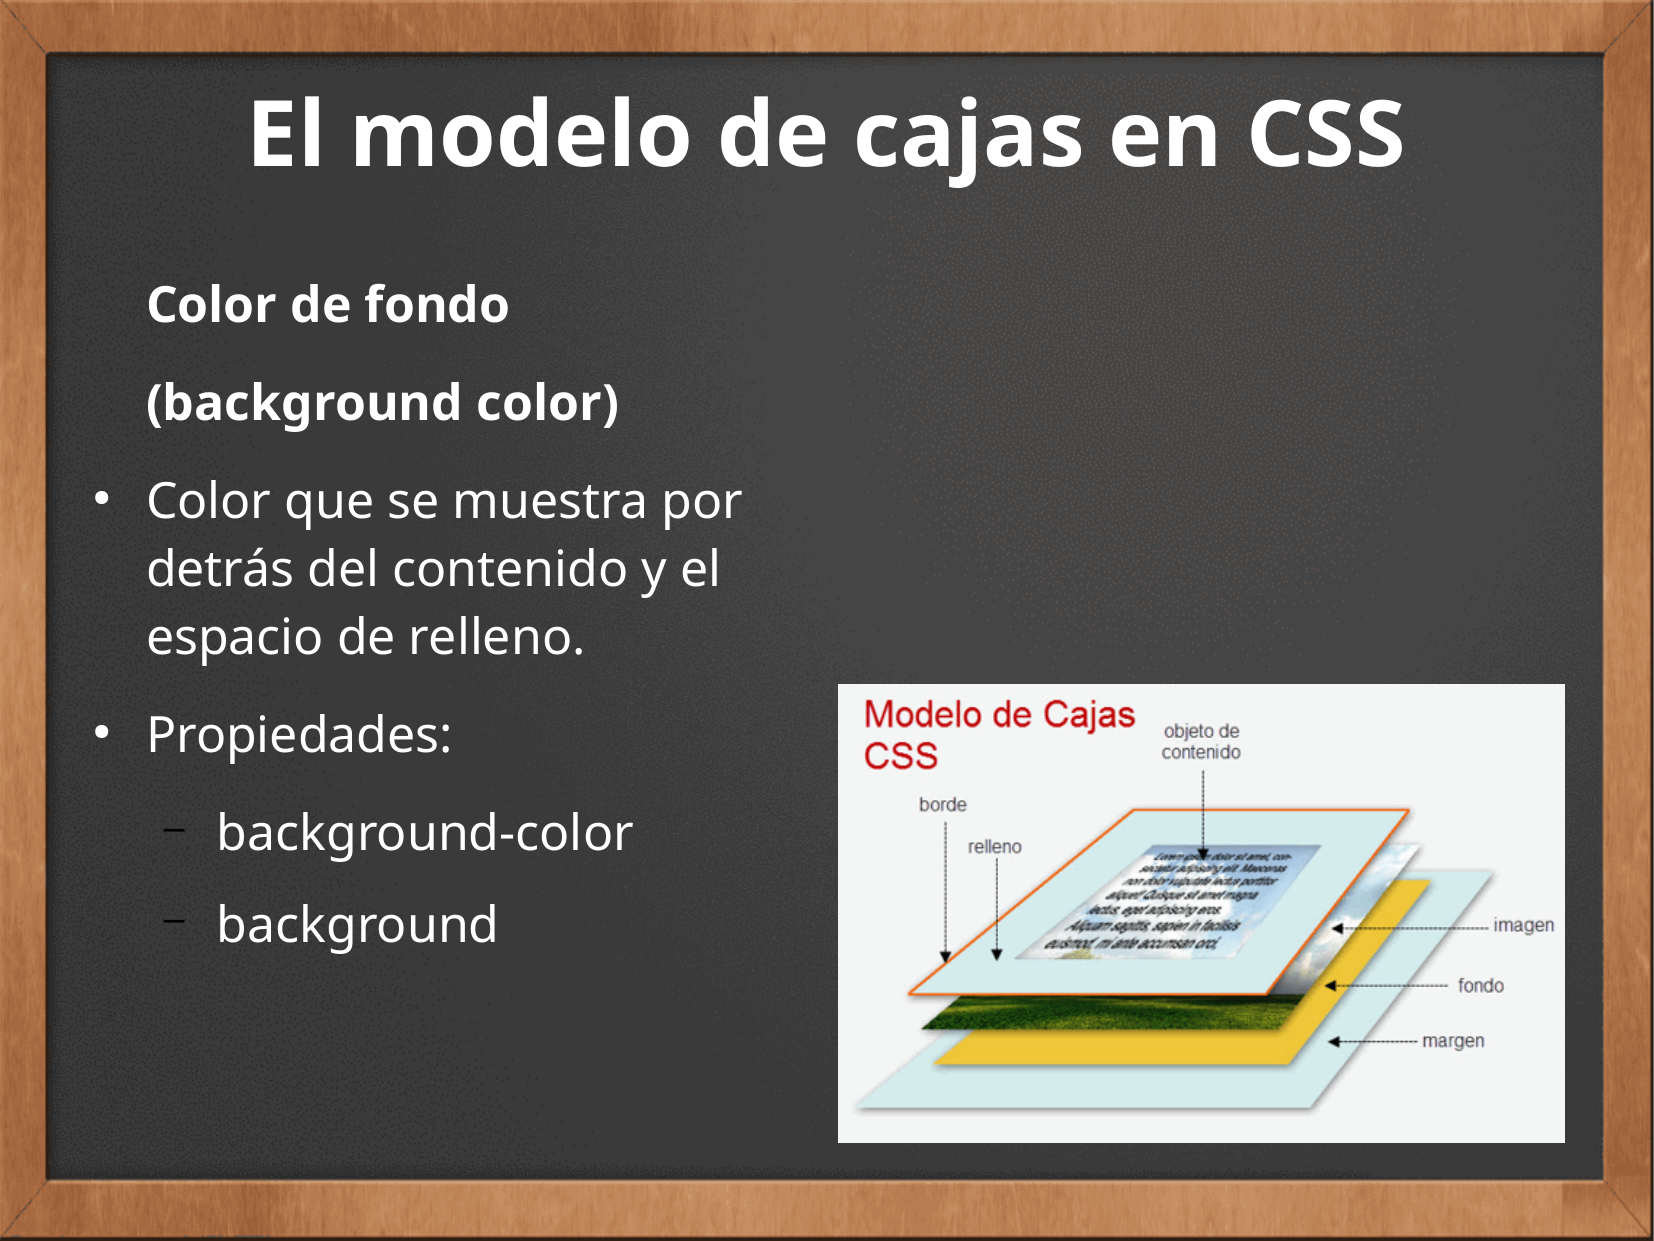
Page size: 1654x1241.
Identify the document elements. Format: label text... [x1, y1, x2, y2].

title El modelo de cajas en CSS [82, 47, 1571, 216]
picture [0, 0, 1654, 1241]
list Color de fondo (background color) Color que se muestra por detrás del contenido y el espacio de relleno. Propiedades: background-color background [75, 269, 861, 931]
